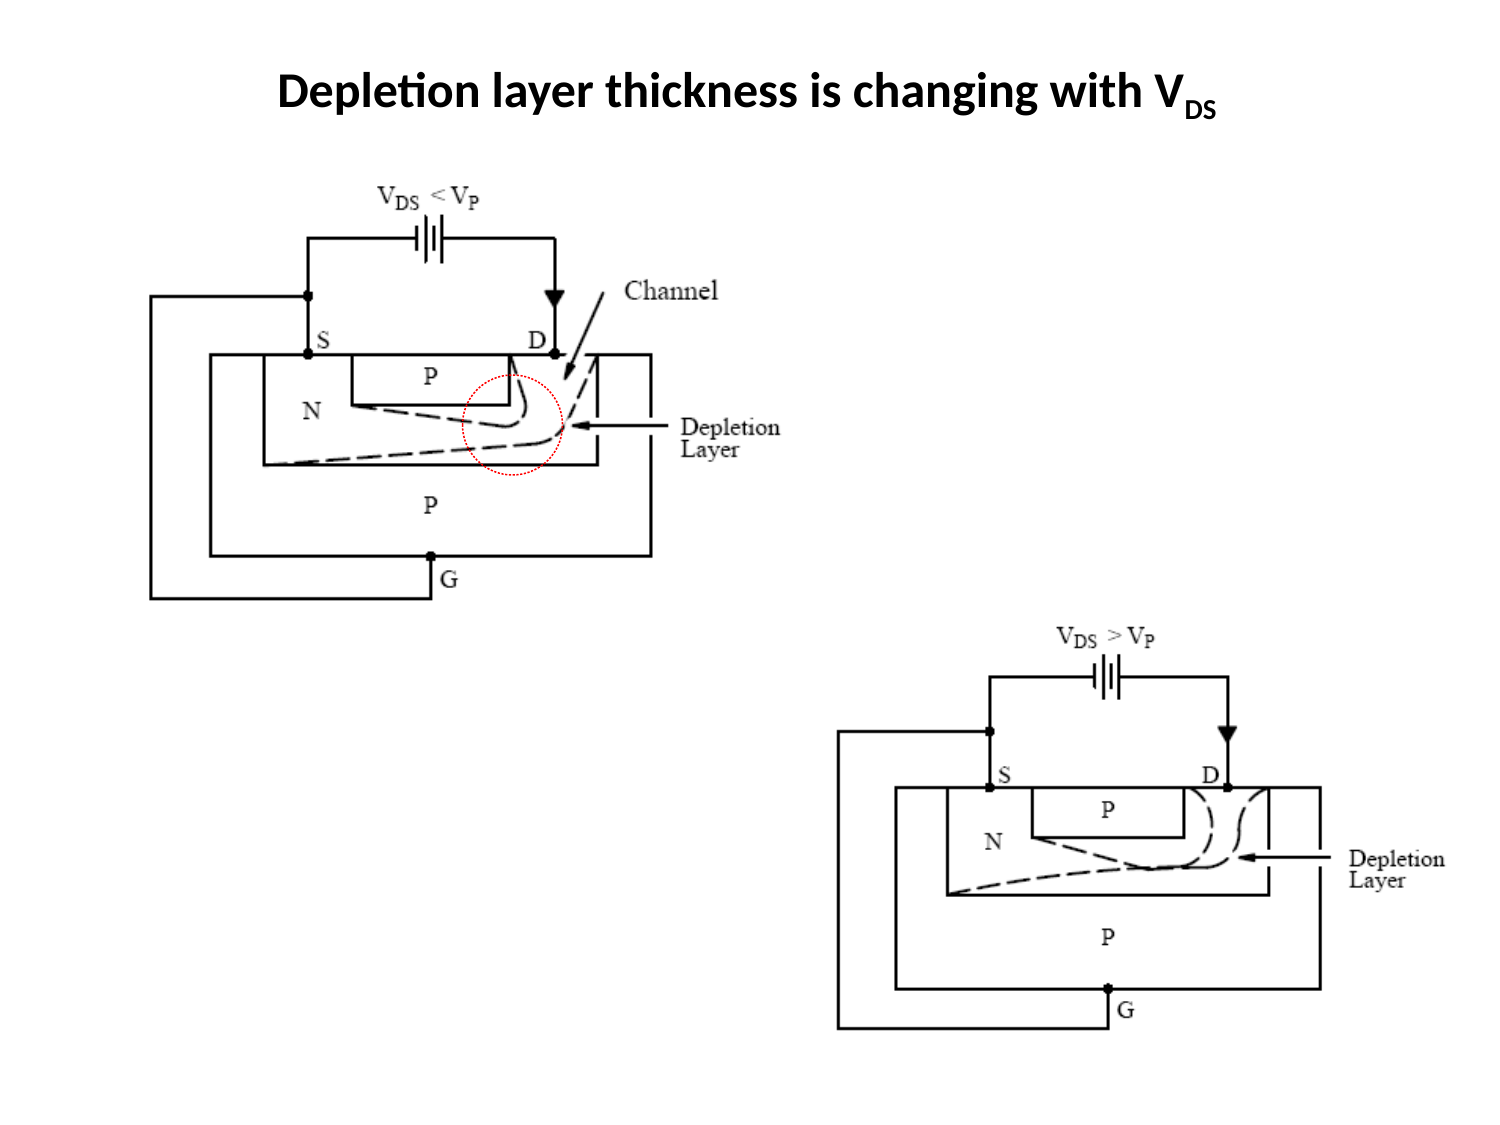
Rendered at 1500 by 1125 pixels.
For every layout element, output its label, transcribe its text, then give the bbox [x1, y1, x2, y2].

picture [825, 612, 1463, 1044]
text_box Depletion layer thickness is changing with VDS [262, 49, 1275, 134]
picture [137, 174, 788, 610]
